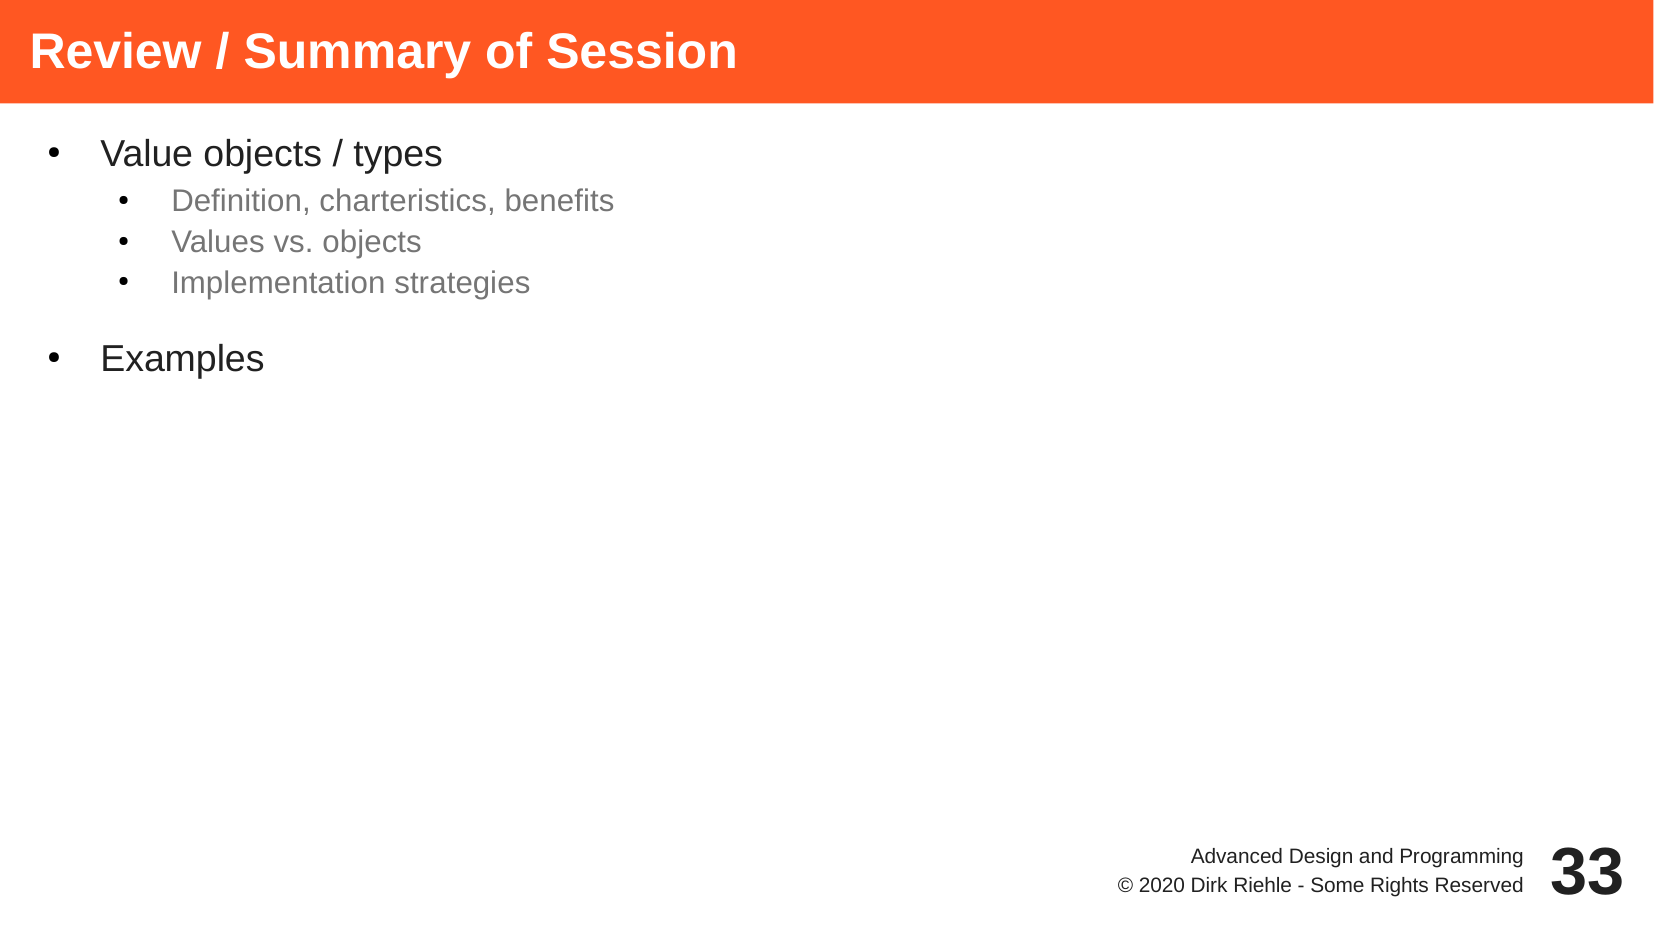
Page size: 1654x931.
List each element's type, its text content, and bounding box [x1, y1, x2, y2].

list Value objects / types Definition, charteristics, benefits Values vs. objects Implementation strategies Examples [29, 132, 1625, 813]
title Review / Summary of Session [0, 0, 1654, 104]
